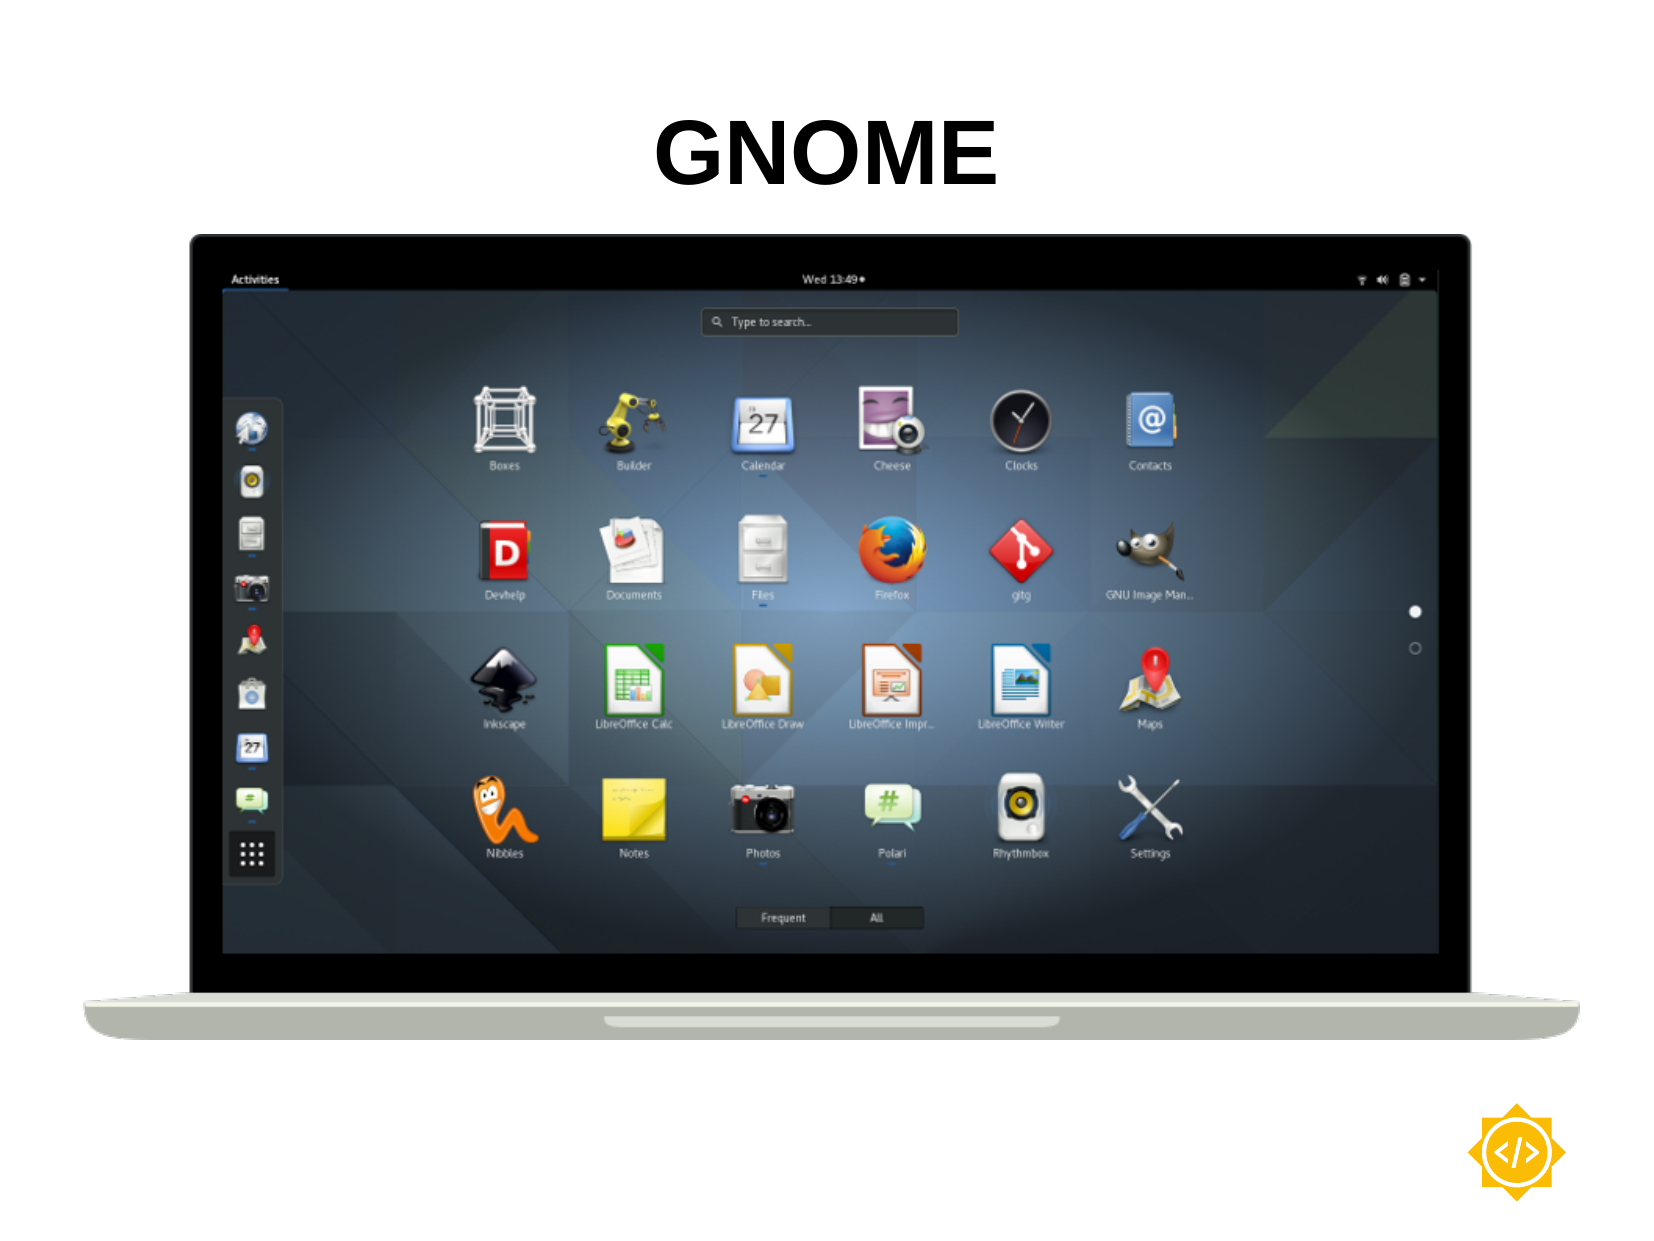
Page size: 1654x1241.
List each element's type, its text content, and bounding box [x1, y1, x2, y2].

title GNOME [82, 49, 1571, 234]
picture [82, 234, 1580, 1040]
